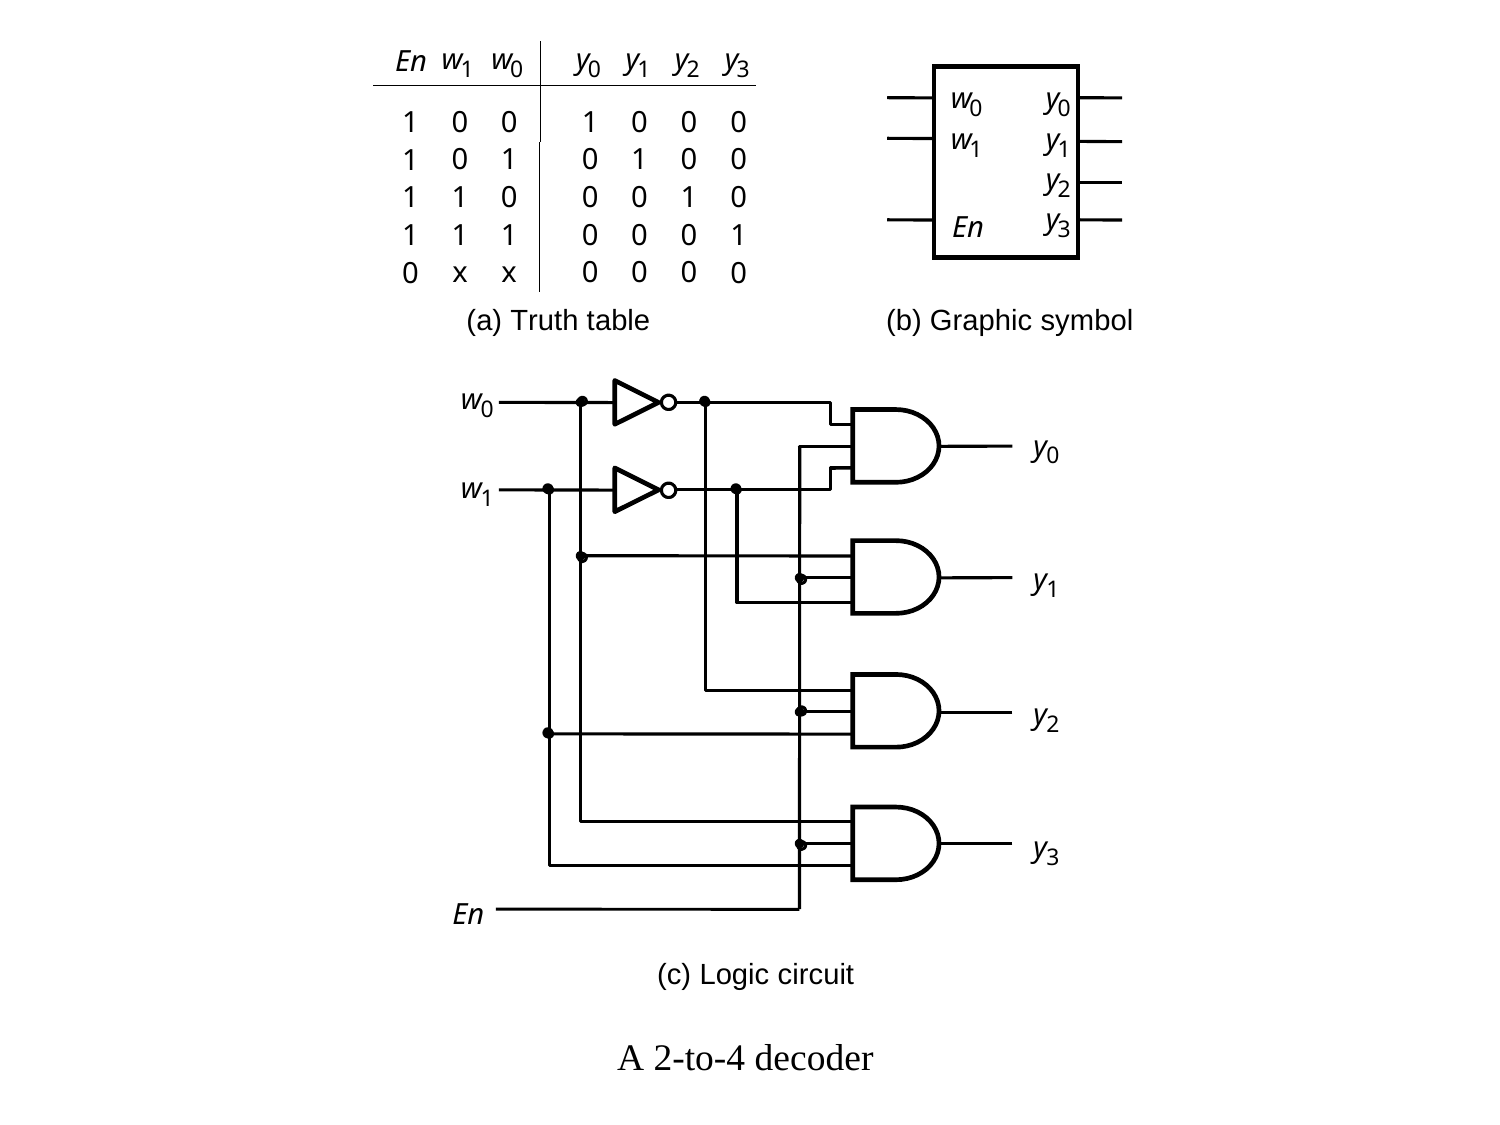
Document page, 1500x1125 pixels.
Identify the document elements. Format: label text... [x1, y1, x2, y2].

text_box 2 [1046, 709, 1066, 737]
text_box En [952, 208, 985, 244]
text_box 0 [631, 178, 656, 214]
text_box y [1033, 426, 1055, 461]
text_box 2 [686, 54, 707, 83]
text_box 0 [451, 140, 476, 176]
text_box (c) Logic circuit [656, 955, 863, 991]
text_box [802, 409, 940, 483]
text_box y [1045, 79, 1068, 113]
text_box x [452, 253, 476, 289]
text_box y [724, 40, 747, 74]
text_box 1 [451, 178, 476, 214]
text_box 0 [680, 253, 705, 289]
text_box [807, 540, 940, 614]
text_box y [576, 40, 598, 74]
text_box 0 [1046, 441, 1066, 469]
text_box 0 [510, 54, 530, 83]
text_box y [627, 60, 637, 76]
text_box y [1047, 180, 1057, 196]
text_box En [452, 894, 485, 931]
text_box 0 [631, 253, 656, 289]
text_box 1 [402, 103, 427, 139]
text_box 0 [581, 253, 607, 289]
text_box 2 [1057, 174, 1077, 203]
text_box (a) Truth table [466, 301, 659, 337]
text_box 0 [500, 178, 526, 214]
text_box y [1035, 578, 1046, 596]
text_box y [1035, 713, 1046, 731]
text_box y [674, 40, 697, 74]
text_box y [578, 62, 587, 76]
text_box 1 [631, 140, 656, 176]
text_box 0 [1057, 94, 1077, 122]
text_box 1 [637, 54, 657, 83]
text_box 1 [680, 178, 705, 214]
text_box 1 [1057, 134, 1077, 162]
text_box 0 [500, 103, 526, 139]
text_box 1 [581, 103, 607, 139]
text_box w [491, 40, 521, 76]
text_box 1 [1046, 574, 1066, 603]
text_box w [460, 468, 490, 504]
text_box [807, 807, 940, 880]
text_box 0 [631, 103, 656, 139]
text_box 0 [730, 140, 755, 176]
text_box x [501, 253, 525, 289]
text_box y [676, 60, 686, 76]
text_box 0 [402, 254, 427, 290]
text_box 1 [402, 215, 427, 251]
text_box 0 [581, 215, 607, 251]
text_box 3 [1057, 214, 1077, 243]
text_box w [460, 380, 490, 416]
text_box [808, 674, 940, 748]
text_box 0 [480, 394, 501, 422]
text_box w [441, 40, 471, 76]
text_box 1 [402, 178, 427, 214]
text_box 0 [631, 215, 656, 251]
text_box 0 [680, 103, 705, 139]
text_box A 2-to-4 decoder [154, 1025, 1337, 1101]
text_box y [1033, 560, 1055, 594]
text_box 1 [730, 215, 755, 251]
text_box y [726, 60, 736, 76]
text_box y [625, 40, 647, 74]
text_box 3 [1046, 842, 1066, 871]
text_box y [1036, 445, 1046, 462]
text_box y [1045, 200, 1068, 234]
text_box 0 [680, 215, 705, 251]
text_box 1 [451, 215, 476, 251]
text_box y [1047, 140, 1057, 156]
text_box 0 [730, 254, 755, 290]
text_box (b) Graphic symbol [886, 301, 1142, 337]
text_box En [395, 42, 428, 78]
text_box 1 [969, 134, 989, 162]
text_box 3 [736, 54, 756, 83]
text_box 1 [402, 140, 427, 176]
text_box y [1035, 846, 1046, 864]
text_box 0 [969, 94, 989, 122]
text_box 1 [500, 140, 526, 176]
text_box 1 [480, 483, 501, 511]
text_box y [1047, 220, 1057, 236]
text_box y [1045, 160, 1068, 194]
text_box y [1033, 828, 1055, 862]
text_box 0 [451, 103, 476, 139]
text_box 0 [680, 140, 705, 176]
text_box 1 [500, 215, 526, 251]
text_box 1 [460, 54, 480, 83]
text_box 0 [730, 102, 755, 138]
text_box y [1045, 120, 1068, 154]
text_box 0 [581, 140, 607, 176]
text_box w [950, 120, 980, 156]
text_box 0 [581, 178, 607, 214]
text_box 0 [730, 178, 755, 214]
text_box w [950, 79, 980, 115]
text_box y [1047, 99, 1057, 115]
text_box y [1033, 695, 1055, 729]
text_box 0 [587, 54, 608, 83]
